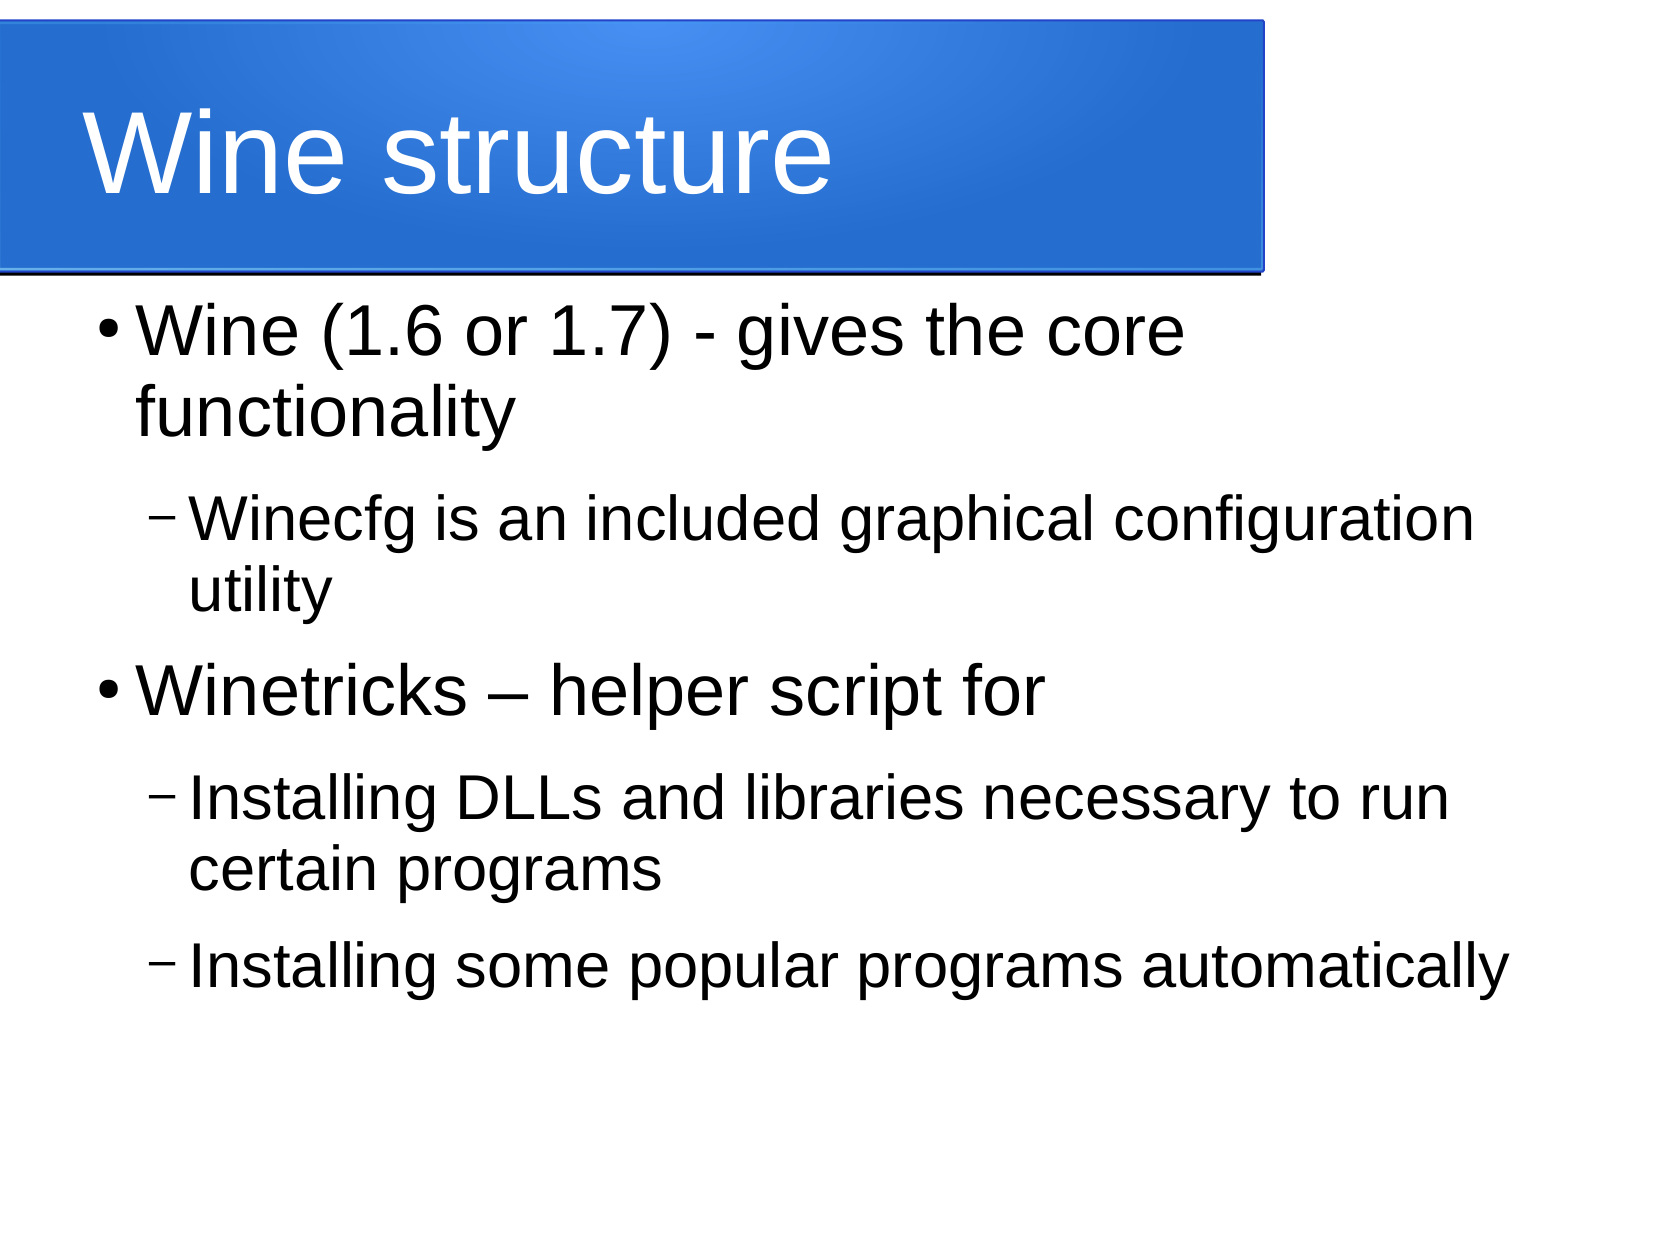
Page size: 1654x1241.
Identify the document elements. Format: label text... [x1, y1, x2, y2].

title Wine structure [82, 49, 1250, 257]
list Wine (1.6 or 1.7) - gives the core functionality Winecfg is an included graphical configuration utility Winetricks – helper script for Installing DLLs and libraries necessary to run certain programs Installing some popular programs automatically [82, 290, 1538, 1010]
